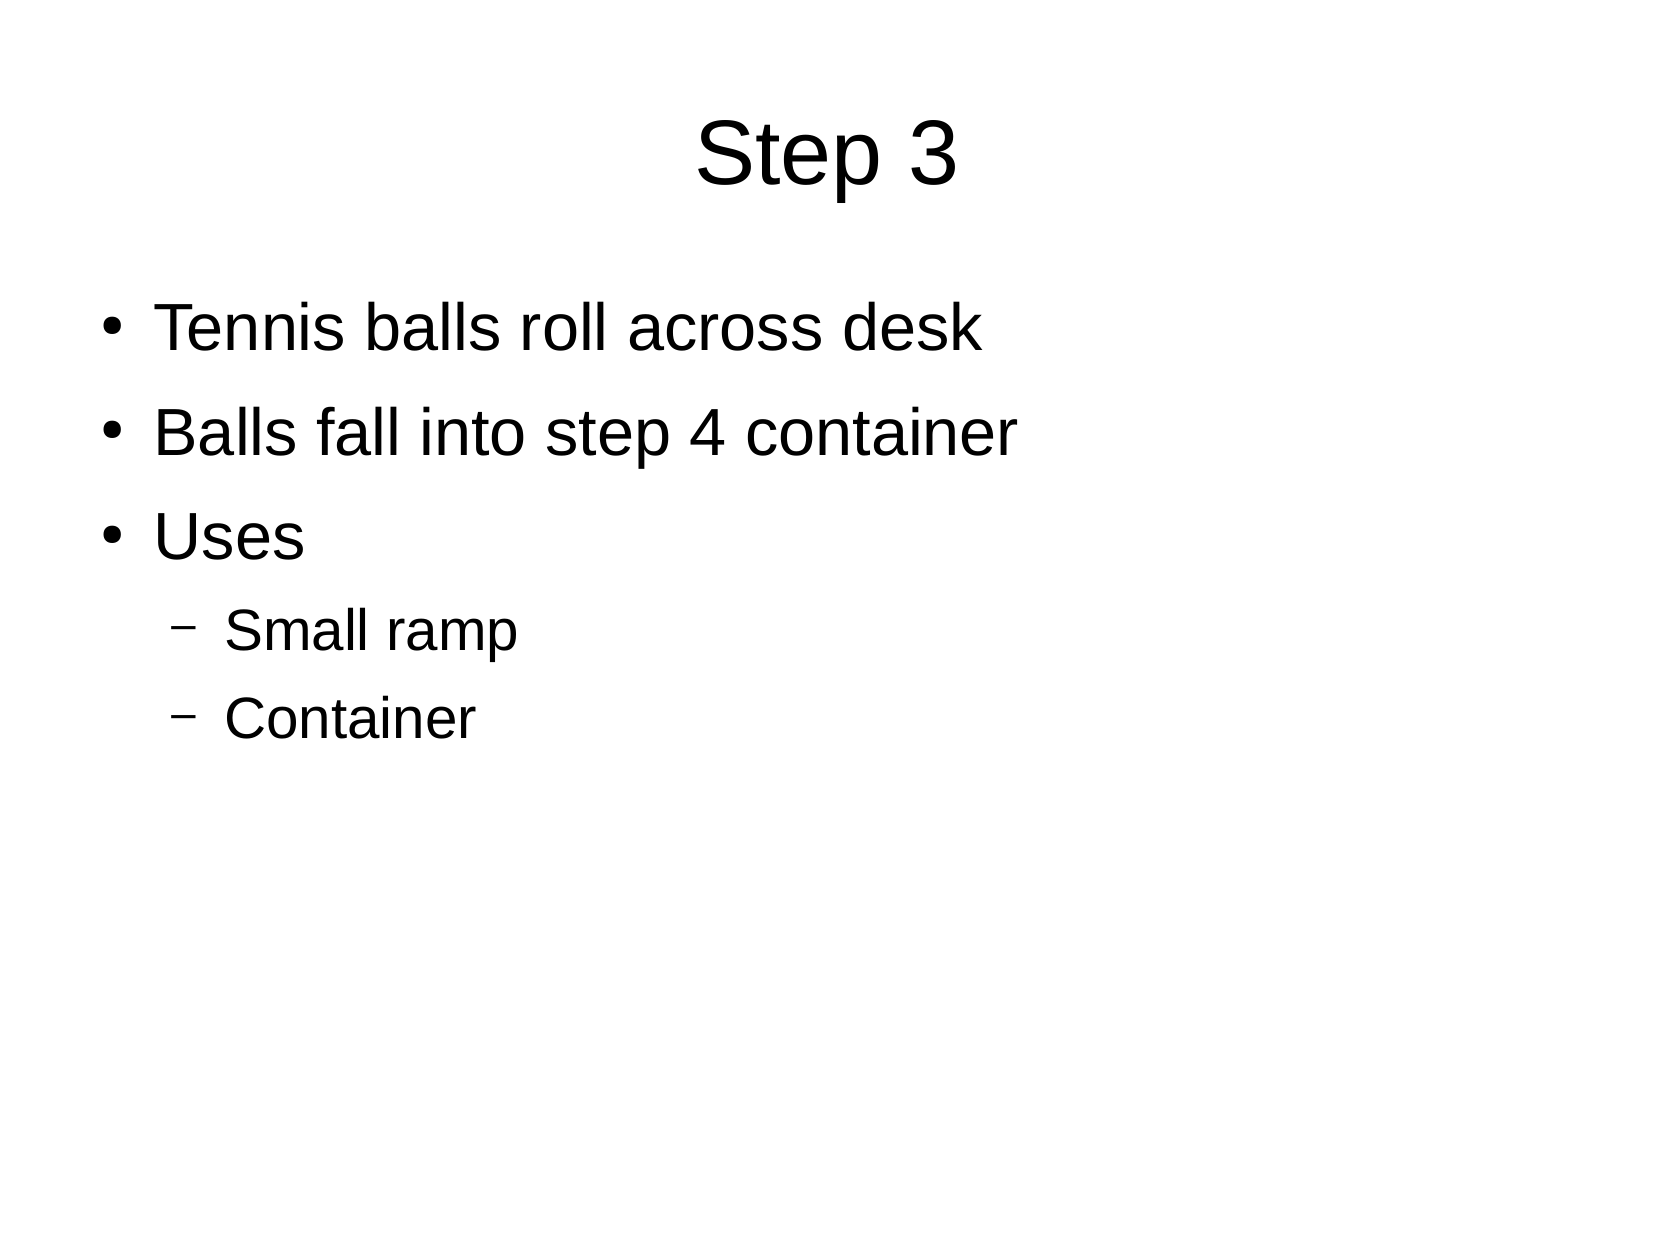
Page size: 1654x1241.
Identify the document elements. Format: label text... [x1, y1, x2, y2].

list Tennis balls roll across desk Balls fall into step 4 container Uses Small ramp Container [82, 290, 1571, 1010]
title Step 3 [82, 49, 1571, 257]
